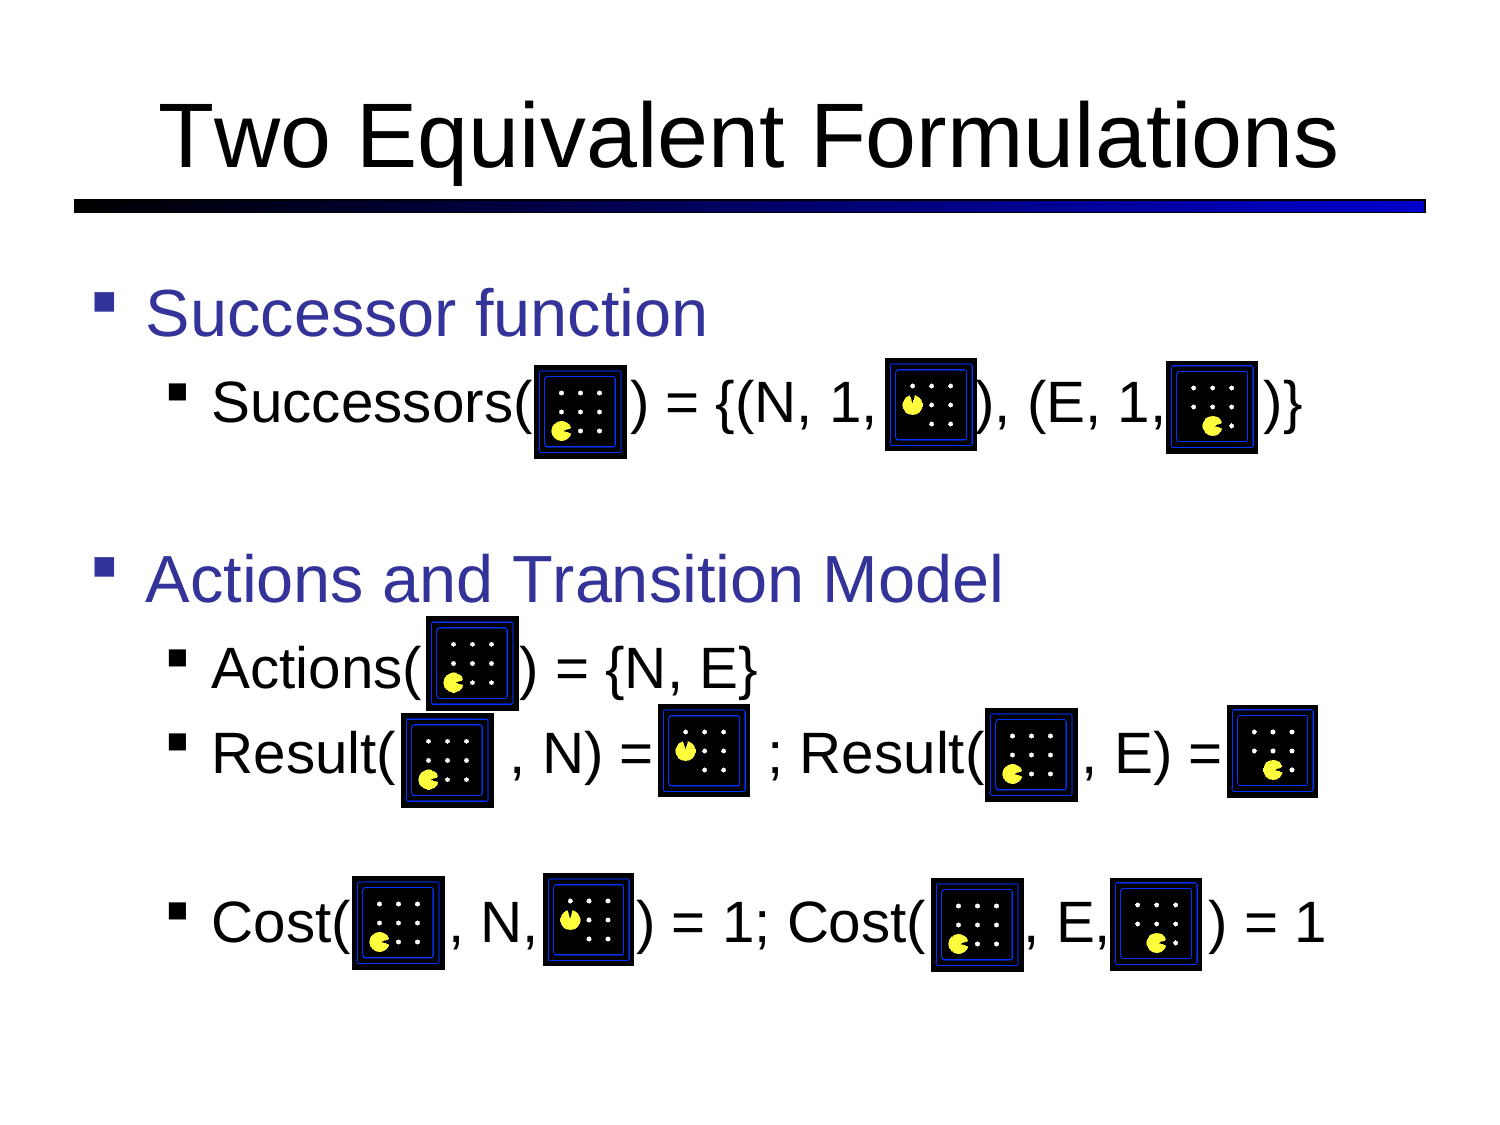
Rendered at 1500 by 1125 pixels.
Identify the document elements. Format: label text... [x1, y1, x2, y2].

text_box Successor function Successors( ) = {(N, 1, ), (E, 1, )} Actions and Transition Model Actions( ) = {N, E} Result( , N) = ; Result( , E) = Cost( , N, ) = 1; Cost( , E, ) = 1 [75, 262, 1426, 1005]
picture [401, 713, 494, 808]
text_box Two Equivalent Formulations [75, 37, 1426, 225]
picture [543, 873, 634, 966]
picture [534, 365, 627, 459]
picture [426, 616, 519, 711]
picture [1227, 705, 1318, 798]
picture [885, 358, 977, 451]
picture [1110, 878, 1202, 971]
picture [931, 878, 1024, 972]
picture [352, 876, 445, 970]
picture [985, 708, 1078, 802]
picture [1166, 361, 1258, 454]
picture [658, 704, 750, 797]
